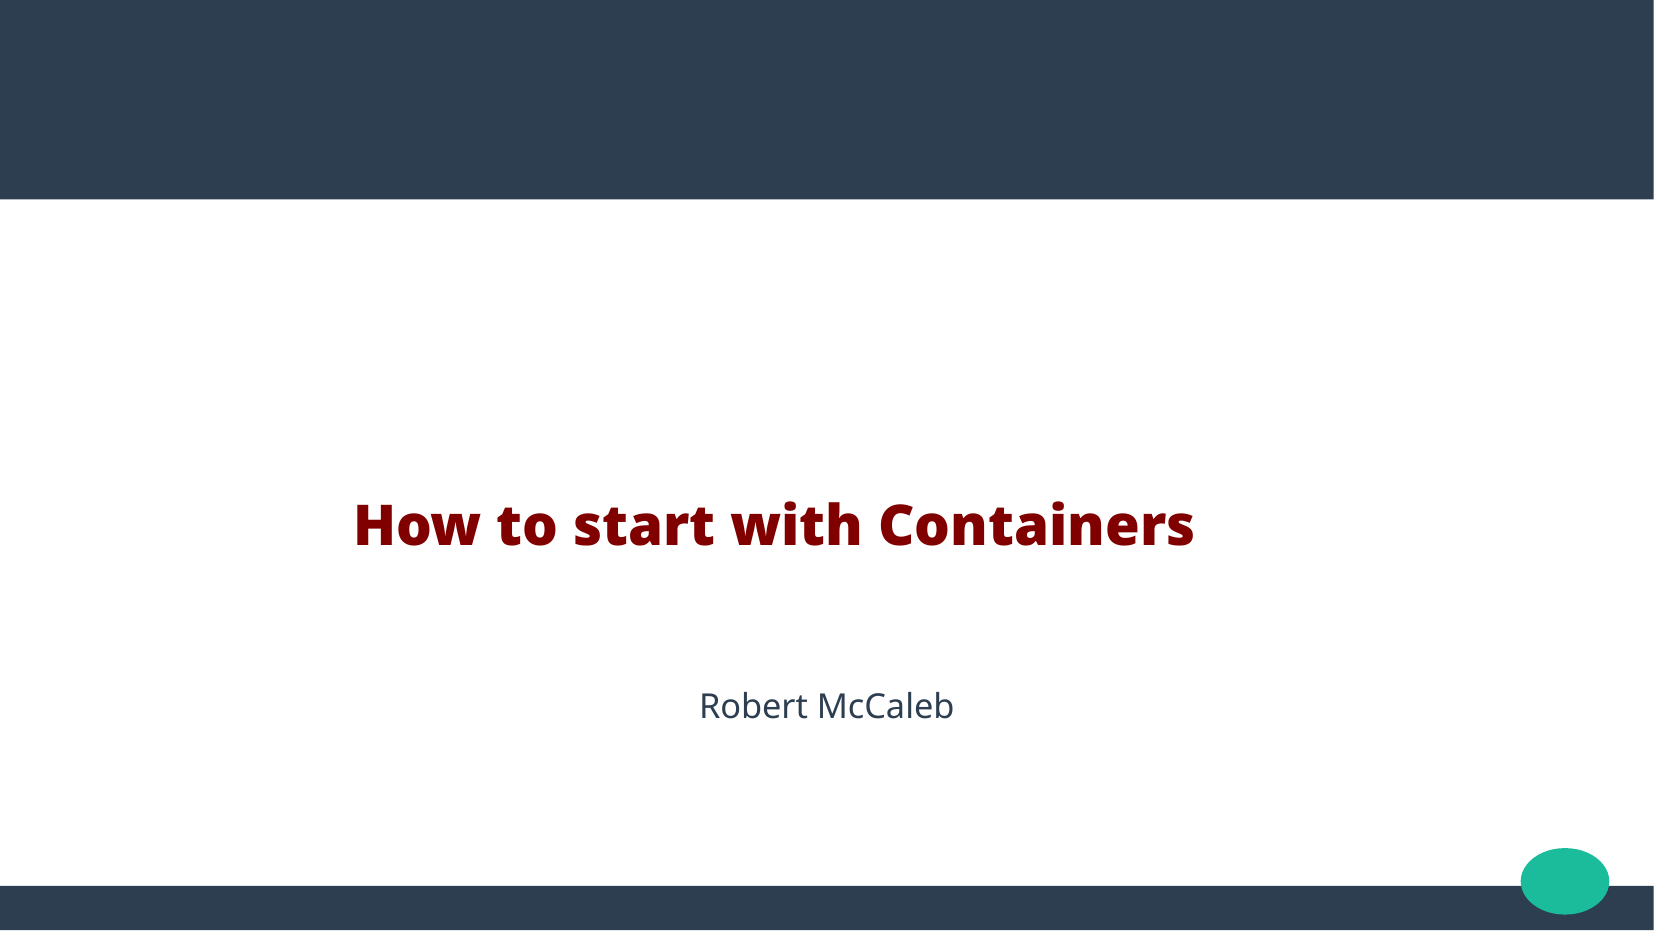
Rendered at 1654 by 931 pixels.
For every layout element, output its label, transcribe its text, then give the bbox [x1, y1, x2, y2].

title How to start with Containers [59, 465, 1595, 582]
subtitle Robert McCaleb [59, 582, 1595, 827]
